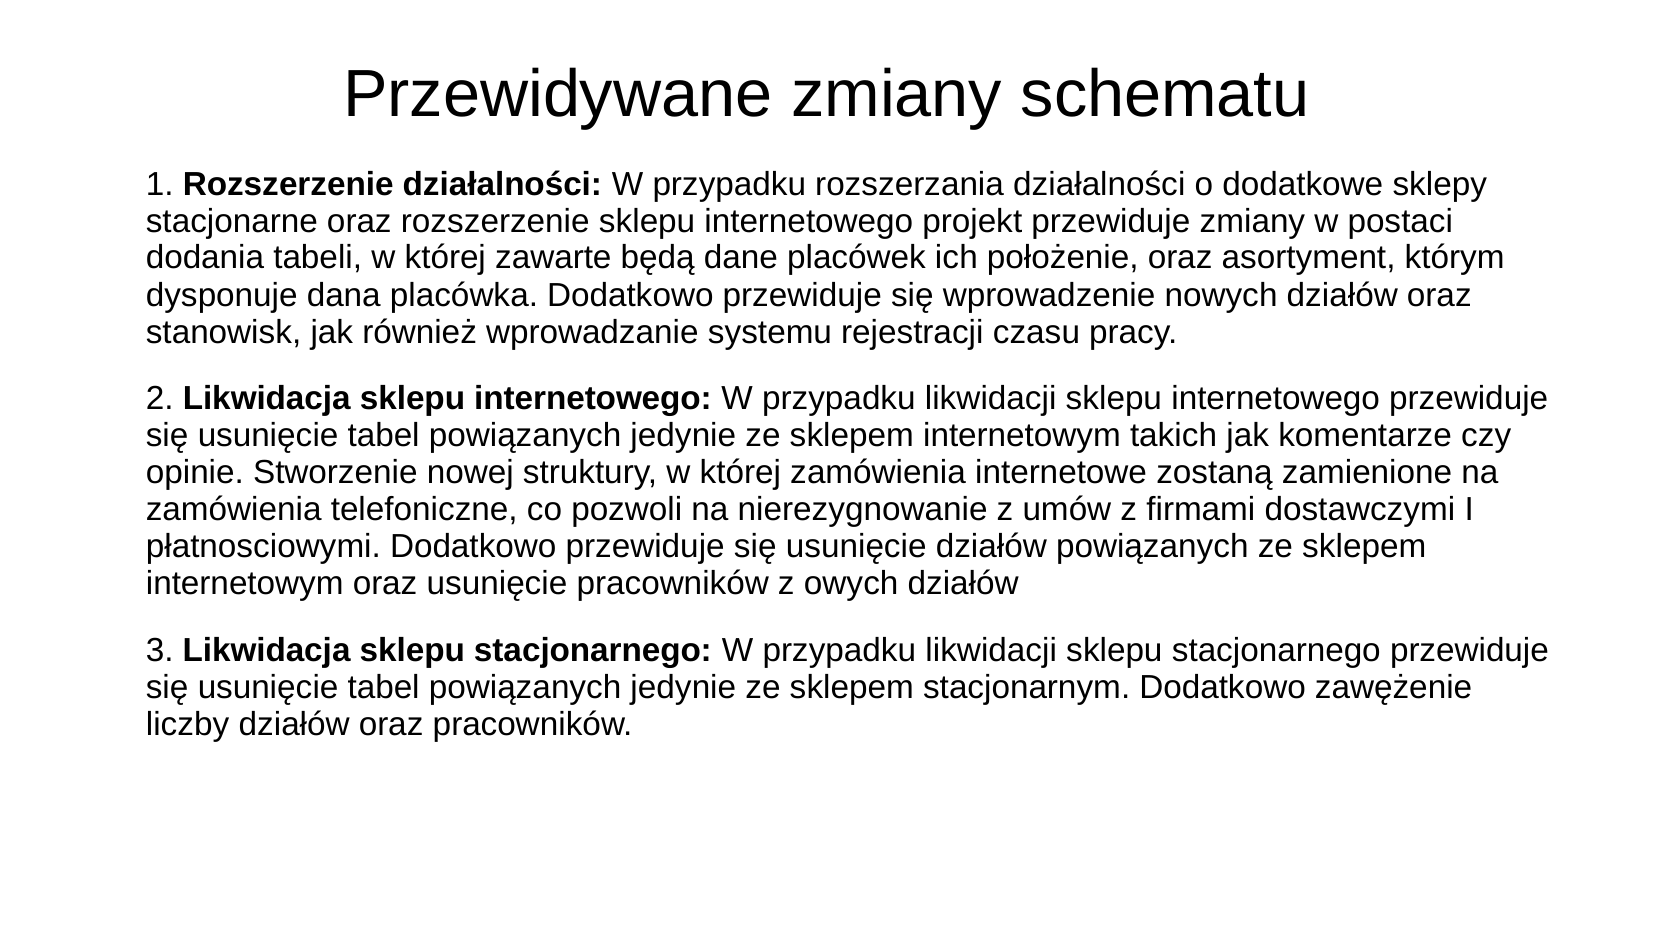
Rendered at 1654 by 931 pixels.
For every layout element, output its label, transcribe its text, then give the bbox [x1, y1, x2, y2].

list 1. Rozszerzenie działalności: W przypadku rozszerzania działalności o dodatkowe sklepy stacjonarne oraz rozszerzenie sklepu internetowego projekt przewiduje zmiany w postaci dodania tabeli, w której zawarte będą dane placówek ich położenie, oraz asortyment, którym dysponuje dana placówka. Dodatkowo przewiduje się wprowadzenie nowych działów oraz stanowisk, jak również wprowadzanie systemu rejestracji czasu pracy. 2. Likwidacja sklepu internetowego: W przypadku likwidacji sklepu internetowego przewiduje się usunięcie tabel powiązanych jedynie ze sklepem internetowym takich jak komentarze czy opinie. Stworzenie nowej struktury, w której zamówienia internetowe zostaną zamienione na zamówienia telefoniczne, co pozwoli na nierezygnowanie z umów z firmami dostawczymi I płatnosciowymi. Dodatkowo przewiduje się usunięcie działów powiązanych ze sklepem internetowym oraz usunięcie pracowników z owych działów 3. Likwidacja sklepu stacjonarnego: W przypadku likwidacji sklepu stacjonarnego przewiduje się usunięcie tabel powiązanych jedynie ze sklepem stacjonarnym. Dodatkowo zawężenie liczby działów oraz pracowników. [75, 165, 1564, 758]
title Przewidywane zmiany schematu [82, 37, 1571, 151]
